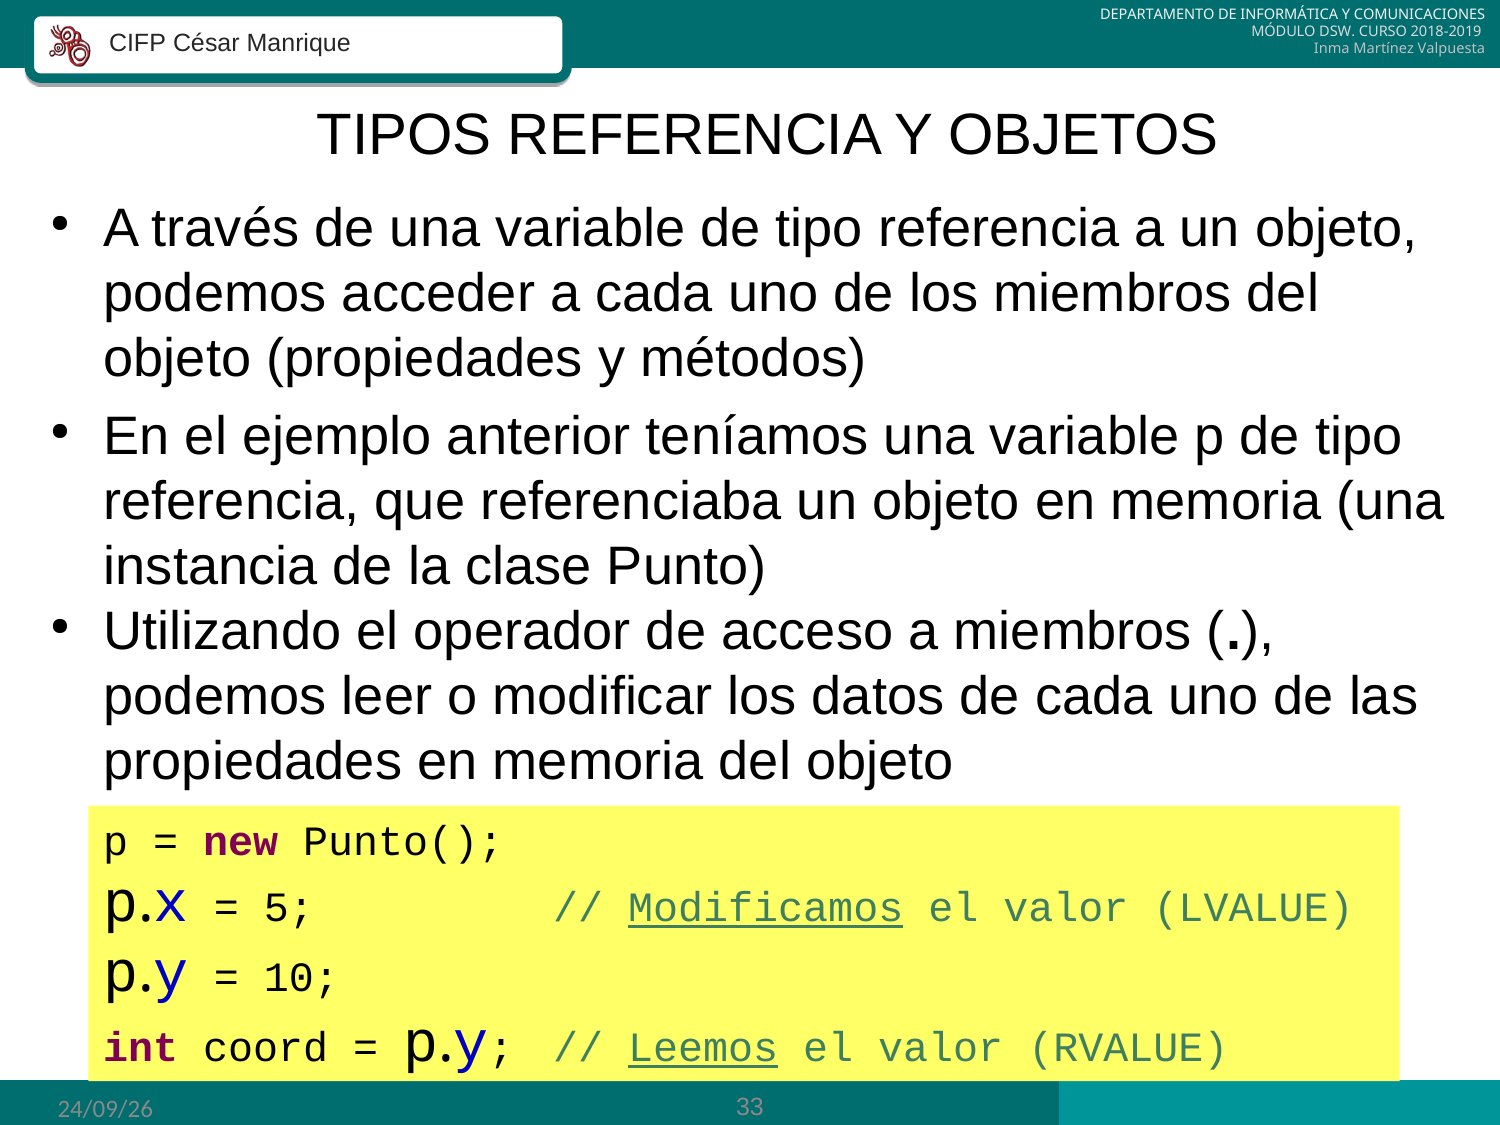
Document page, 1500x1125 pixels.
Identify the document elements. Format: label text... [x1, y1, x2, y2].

list A través de una variable de tipo referencia a un objeto, podemos acceder a cada uno de los miembros del objeto (propiedades y métodos) En el ejemplo anterior teníamos una variable p de tipo referencia, que referenciaba un objeto en memoria (una instancia de la clase Punto) Utilizando el operador de acceso a miembros (.), podemos leer o modificar los datos de cada uno de las propiedades en memoria del objeto [17, 184, 1483, 1059]
text_box <número> [512, 1082, 988, 1125]
picture [47, 23, 93, 67]
title TIPOS REFERENCIA Y OBJETOS [17, 90, 1483, 173]
text_box p = new Punto(); p.x = 5; // Modificamos el valor (LVALUE) p.y = 10; int coord = p.y; // Leemos el valor (RVALUE) [88, 805, 1400, 1082]
text_box 18/09/18 [42, 1085, 344, 1125]
